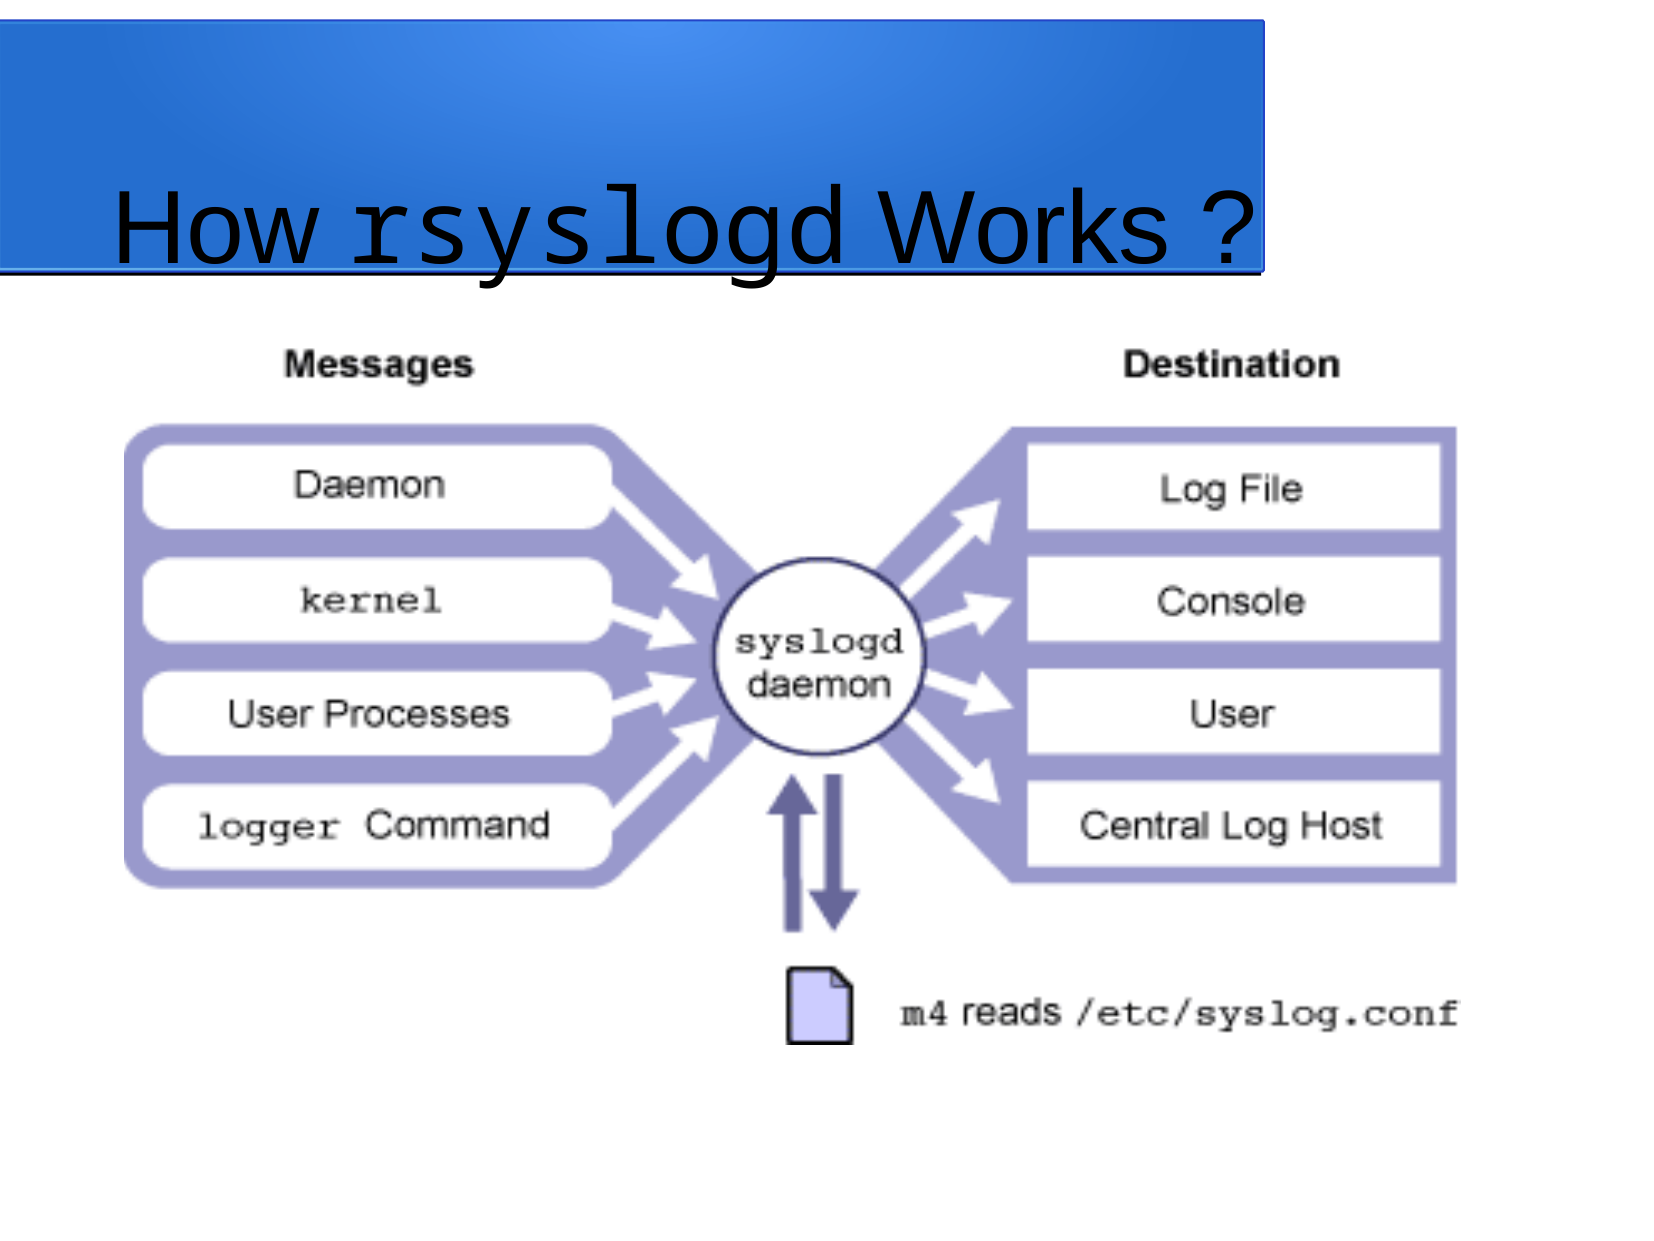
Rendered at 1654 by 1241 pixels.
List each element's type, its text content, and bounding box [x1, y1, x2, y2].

title How rsyslogd Works ? [96, 84, 1571, 292]
picture [124, 341, 1461, 1045]
